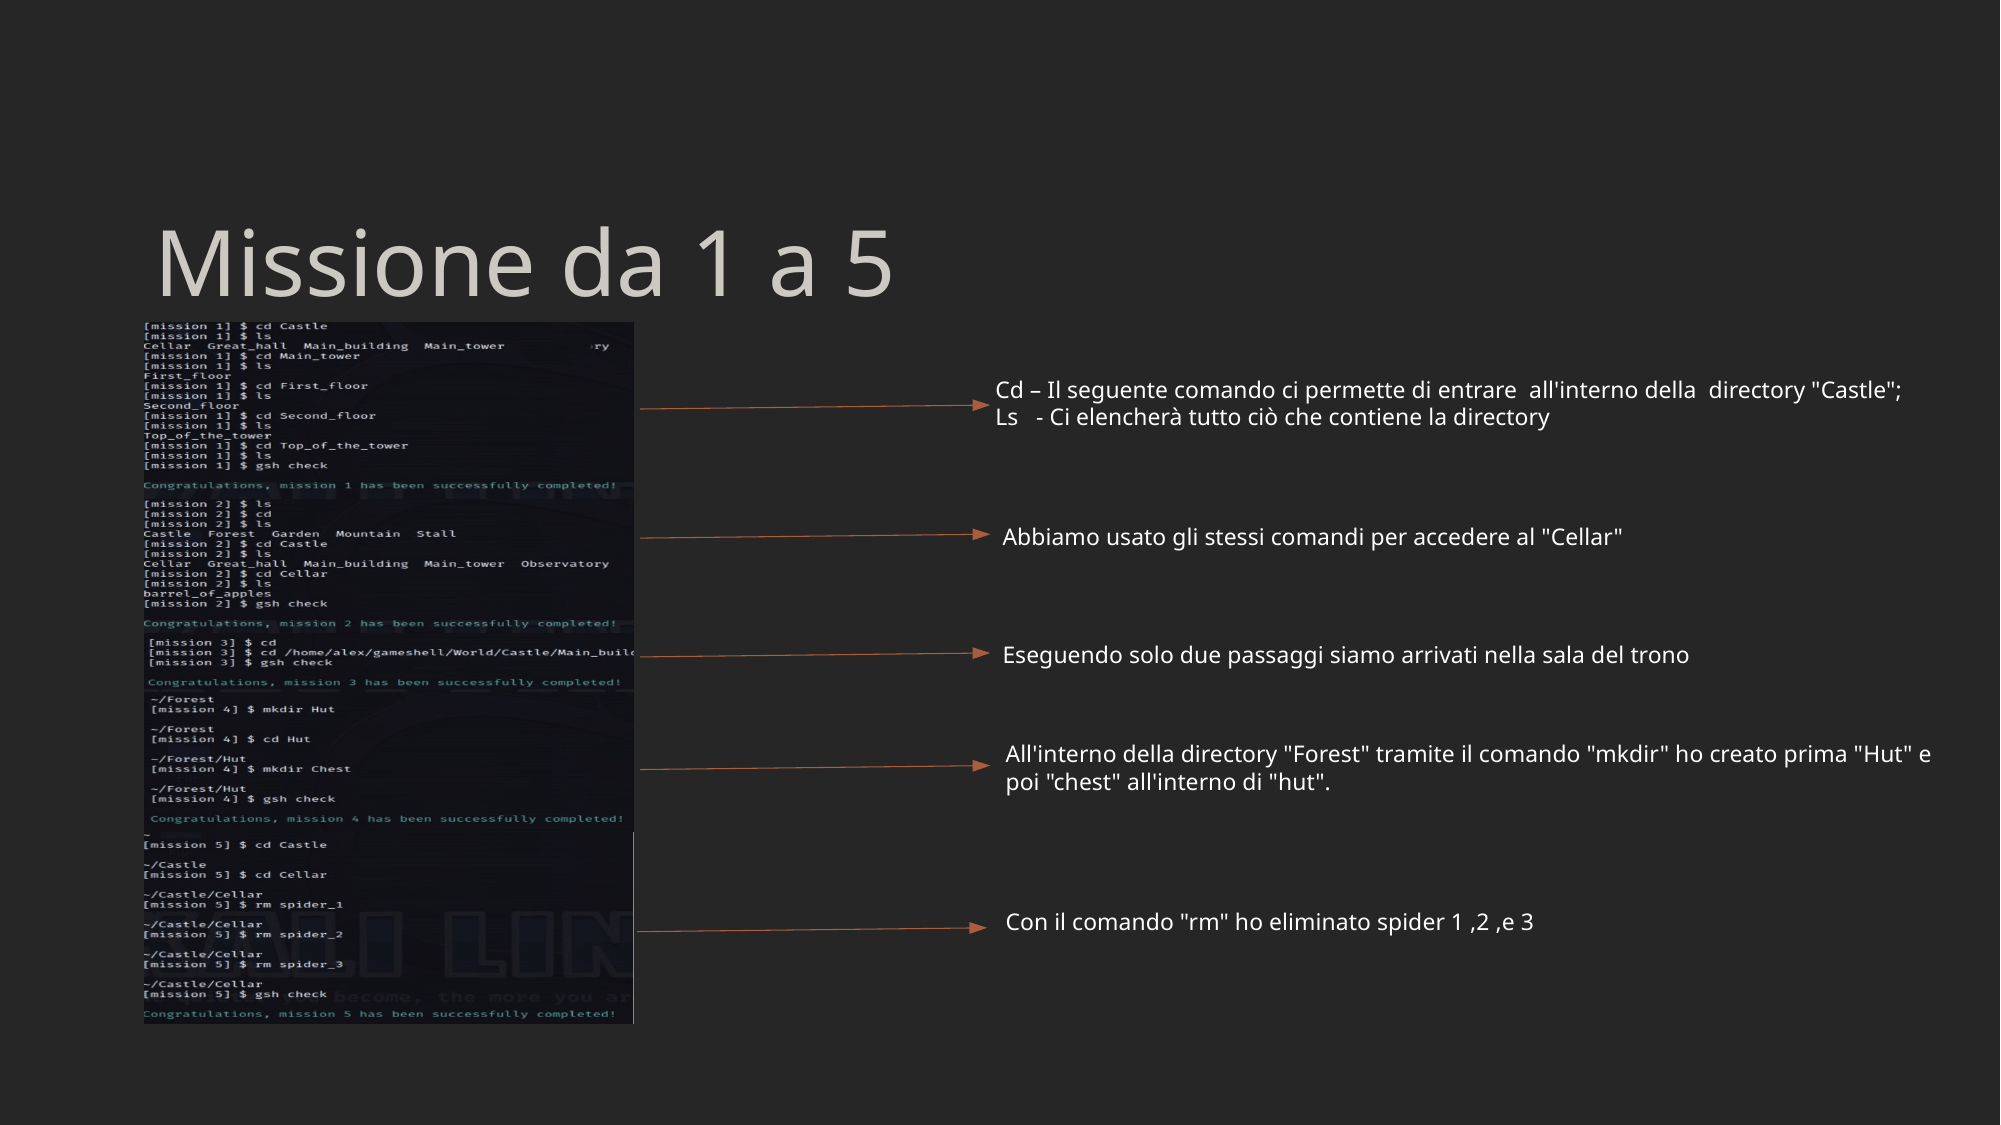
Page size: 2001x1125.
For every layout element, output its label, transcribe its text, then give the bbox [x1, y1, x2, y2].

text_box Con il comando "rm" ho eliminato spider 1 ,2 ,e 3 [990, 899, 1947, 943]
text_box Cd – Il seguente comando ci permette di entrare all'interno della directory "Castle"; Ls - Ci elencherà tutto ciò che contiene la directory [980, 367, 1933, 469]
title Missione da 1 a 5 [139, 143, 1850, 322]
text_box Eseguendo solo due passaggi siamo arrivati nella sala del trono [987, 633, 1830, 677]
text_box Abbiamo usato gli stessi comandi per accedere al "Cellar" [987, 514, 1717, 558]
text_box All'interno della directory "Forest" tramite il comando "mkdir" ho creato prima "Hut" e poi "chest" all'interno di "hut". [990, 732, 1968, 804]
picture [144, 322, 634, 1024]
